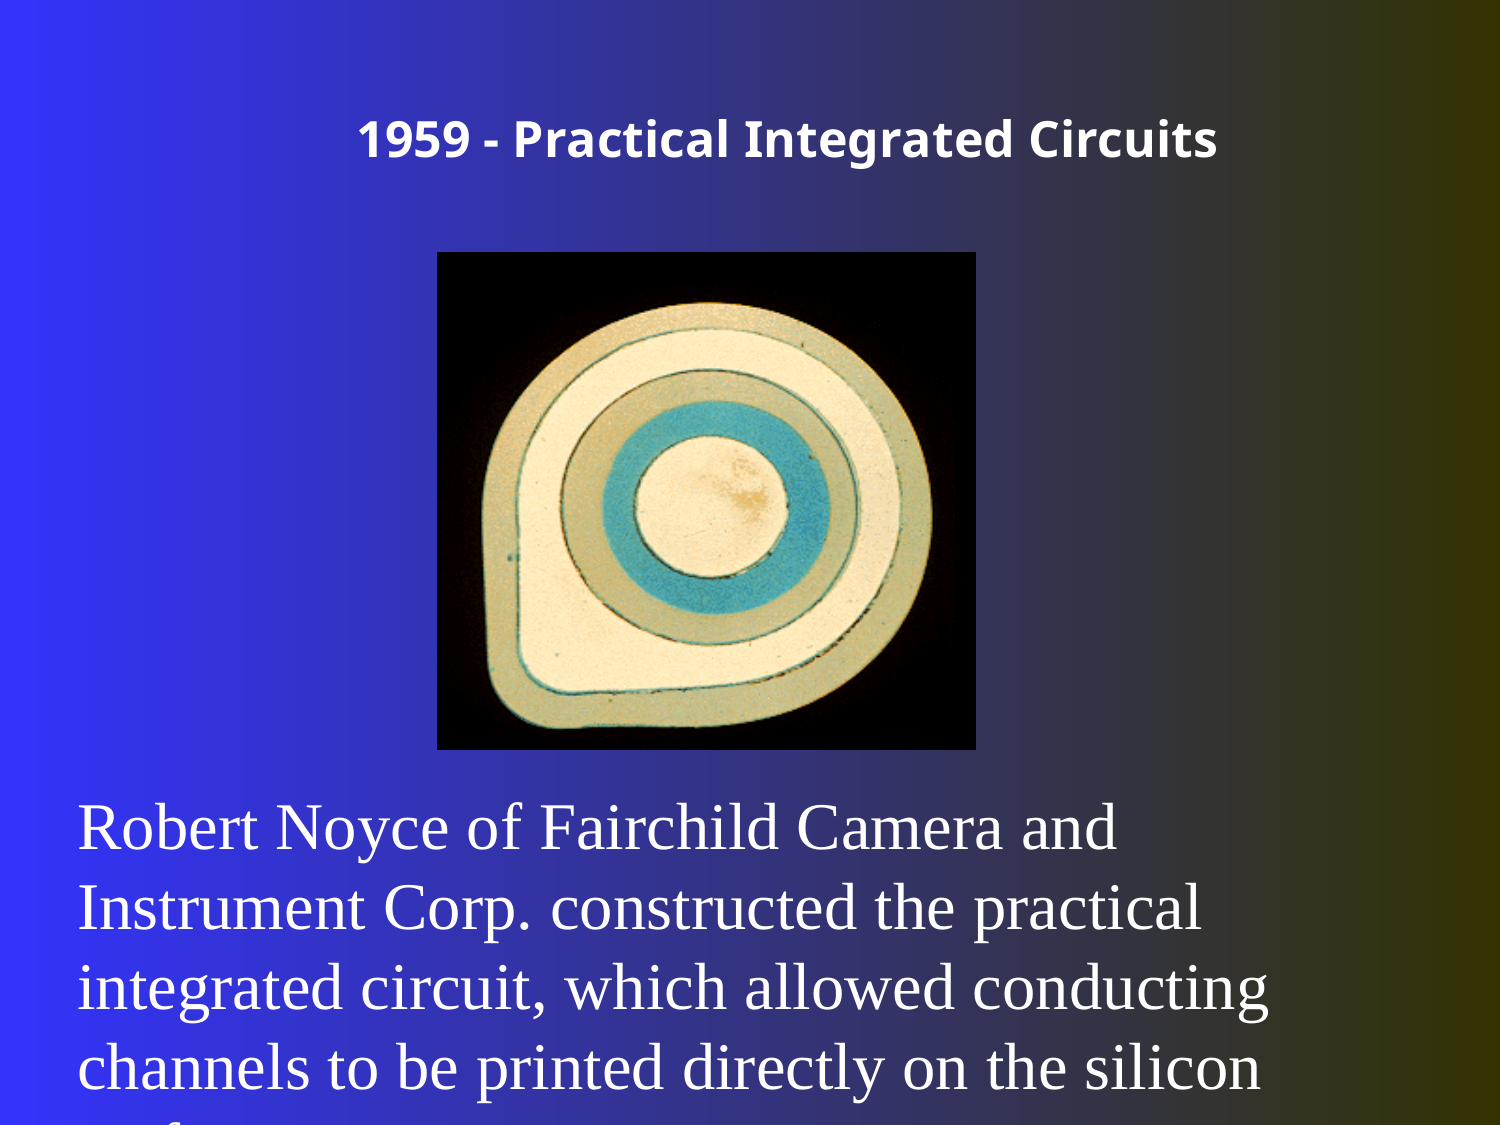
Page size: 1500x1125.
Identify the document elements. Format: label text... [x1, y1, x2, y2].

picture [437, 252, 976, 751]
text_box 1959 - Practical Integrated Circuits [125, 99, 1463, 176]
text_box Robert Noyce of Fairchild Camera and Instrument Corp. constructed the practical integrated circuit, which allowed conducting channels to be printed directly on the silicon surface [62, 774, 1438, 1125]
